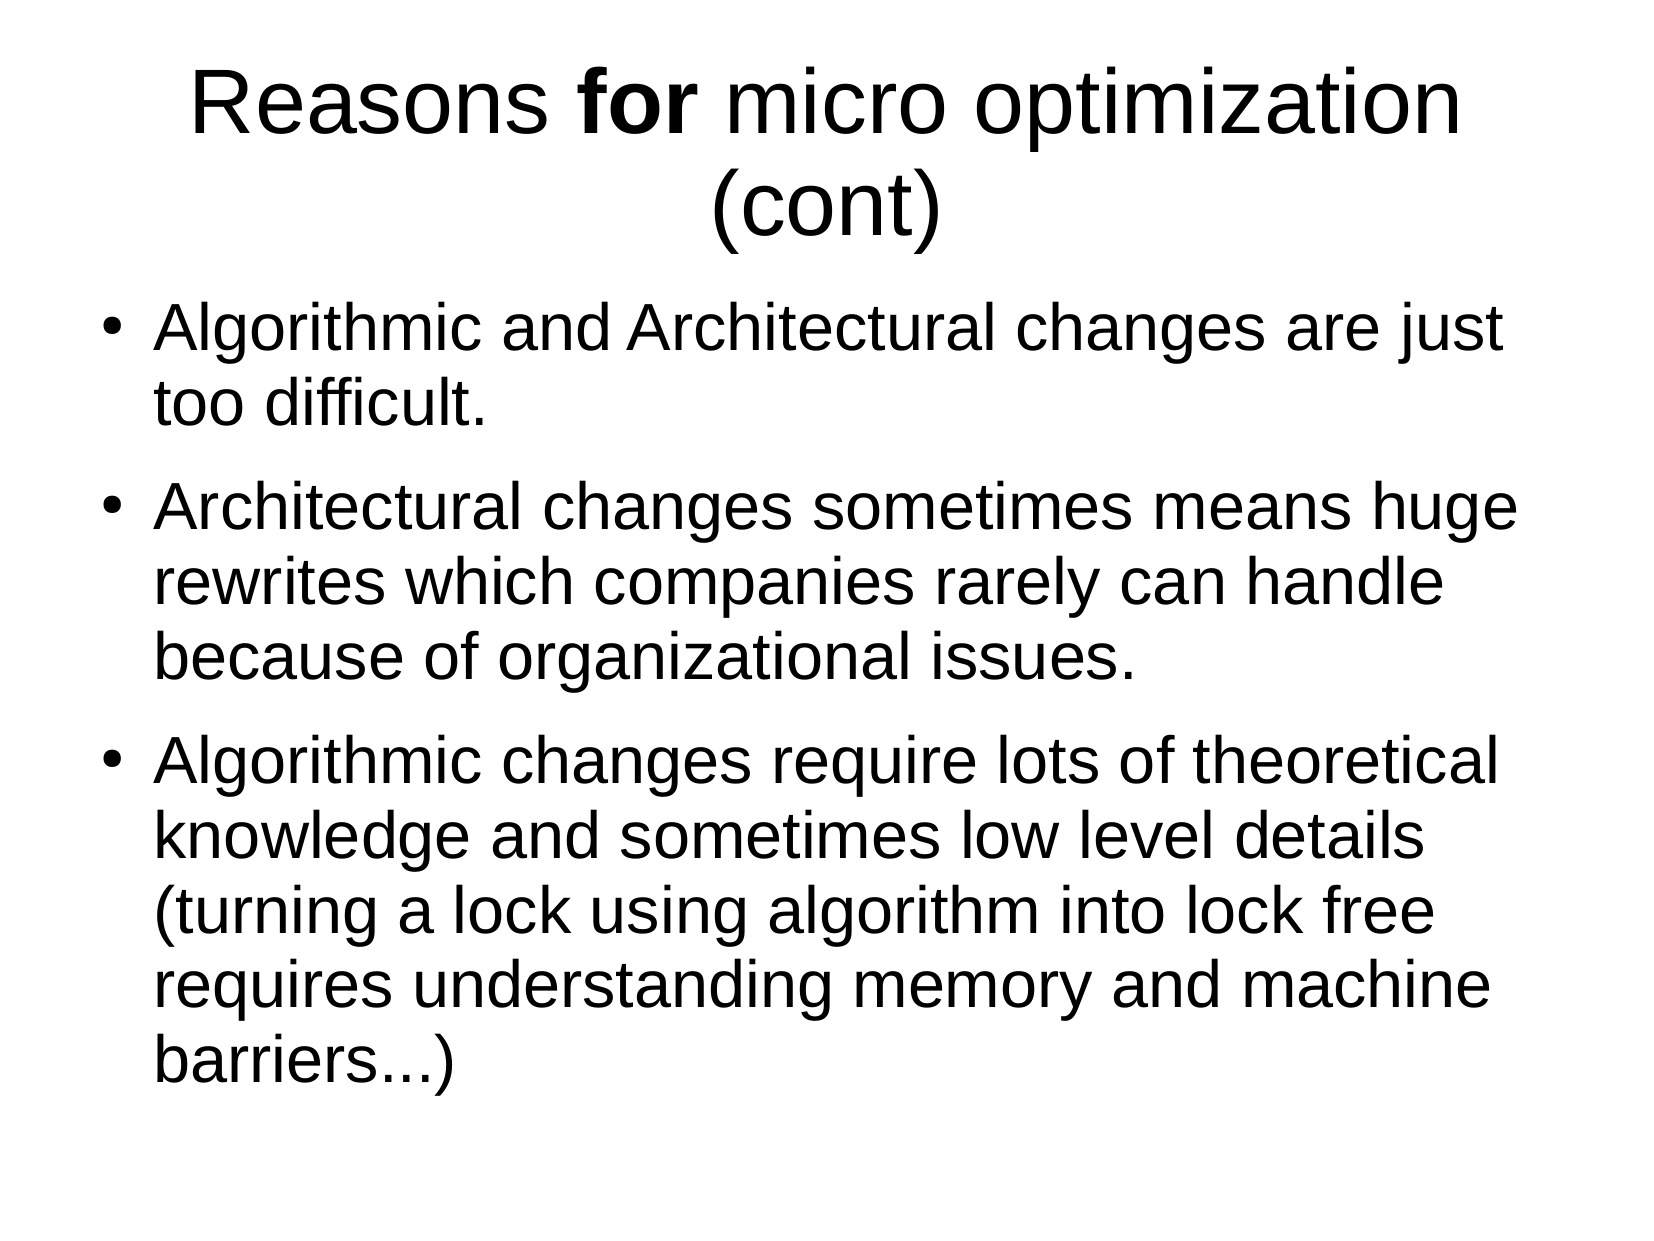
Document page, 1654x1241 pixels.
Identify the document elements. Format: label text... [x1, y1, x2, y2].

list Algorithmic and Architectural changes are just too difficult. Architectural changes sometimes means huge rewrites which companies rarely can handle because of organizational issues. Algorithmic changes require lots of theoretical knowledge and sometimes low level details (turning a lock using algorithm into lock free requires understanding memory and machine barriers...) [82, 290, 1571, 1109]
title Reasons for micro optimization (cont) [82, 49, 1571, 257]
